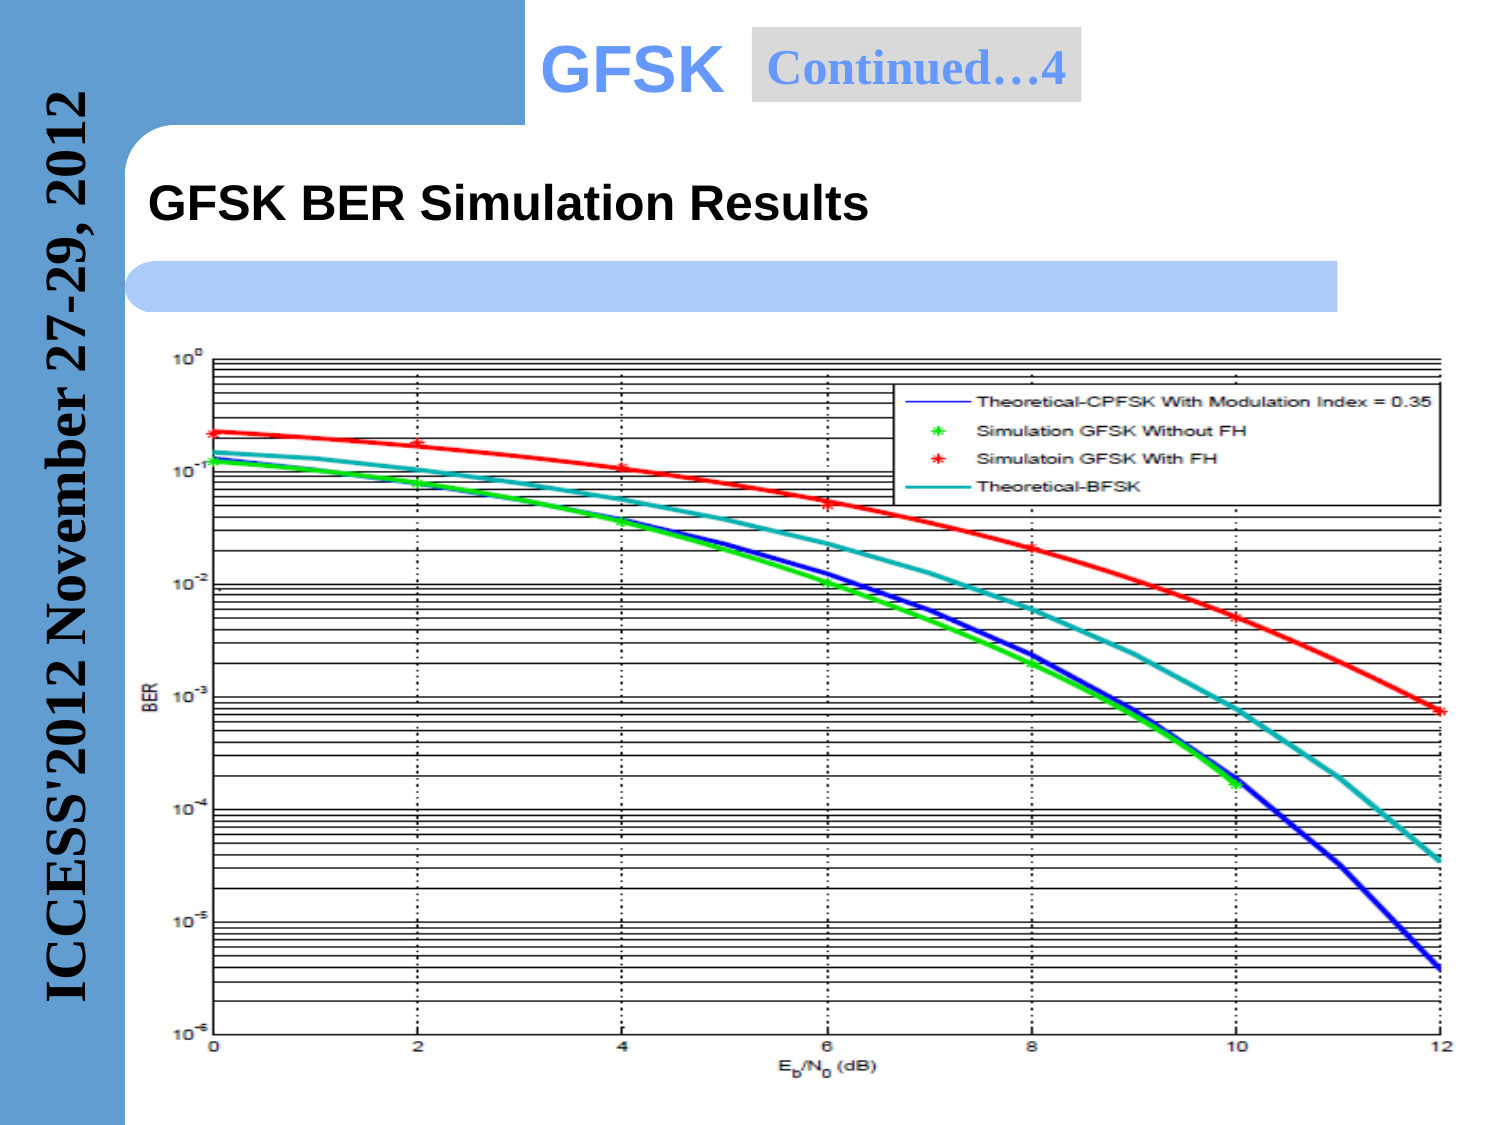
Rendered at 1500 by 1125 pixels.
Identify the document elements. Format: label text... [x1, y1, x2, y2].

text_box GFSK [525, 18, 750, 114]
picture [132, 312, 1495, 1100]
text_box Continued…4 [751, 27, 1082, 103]
title GFSK BER Simulation Results [132, 149, 1500, 239]
